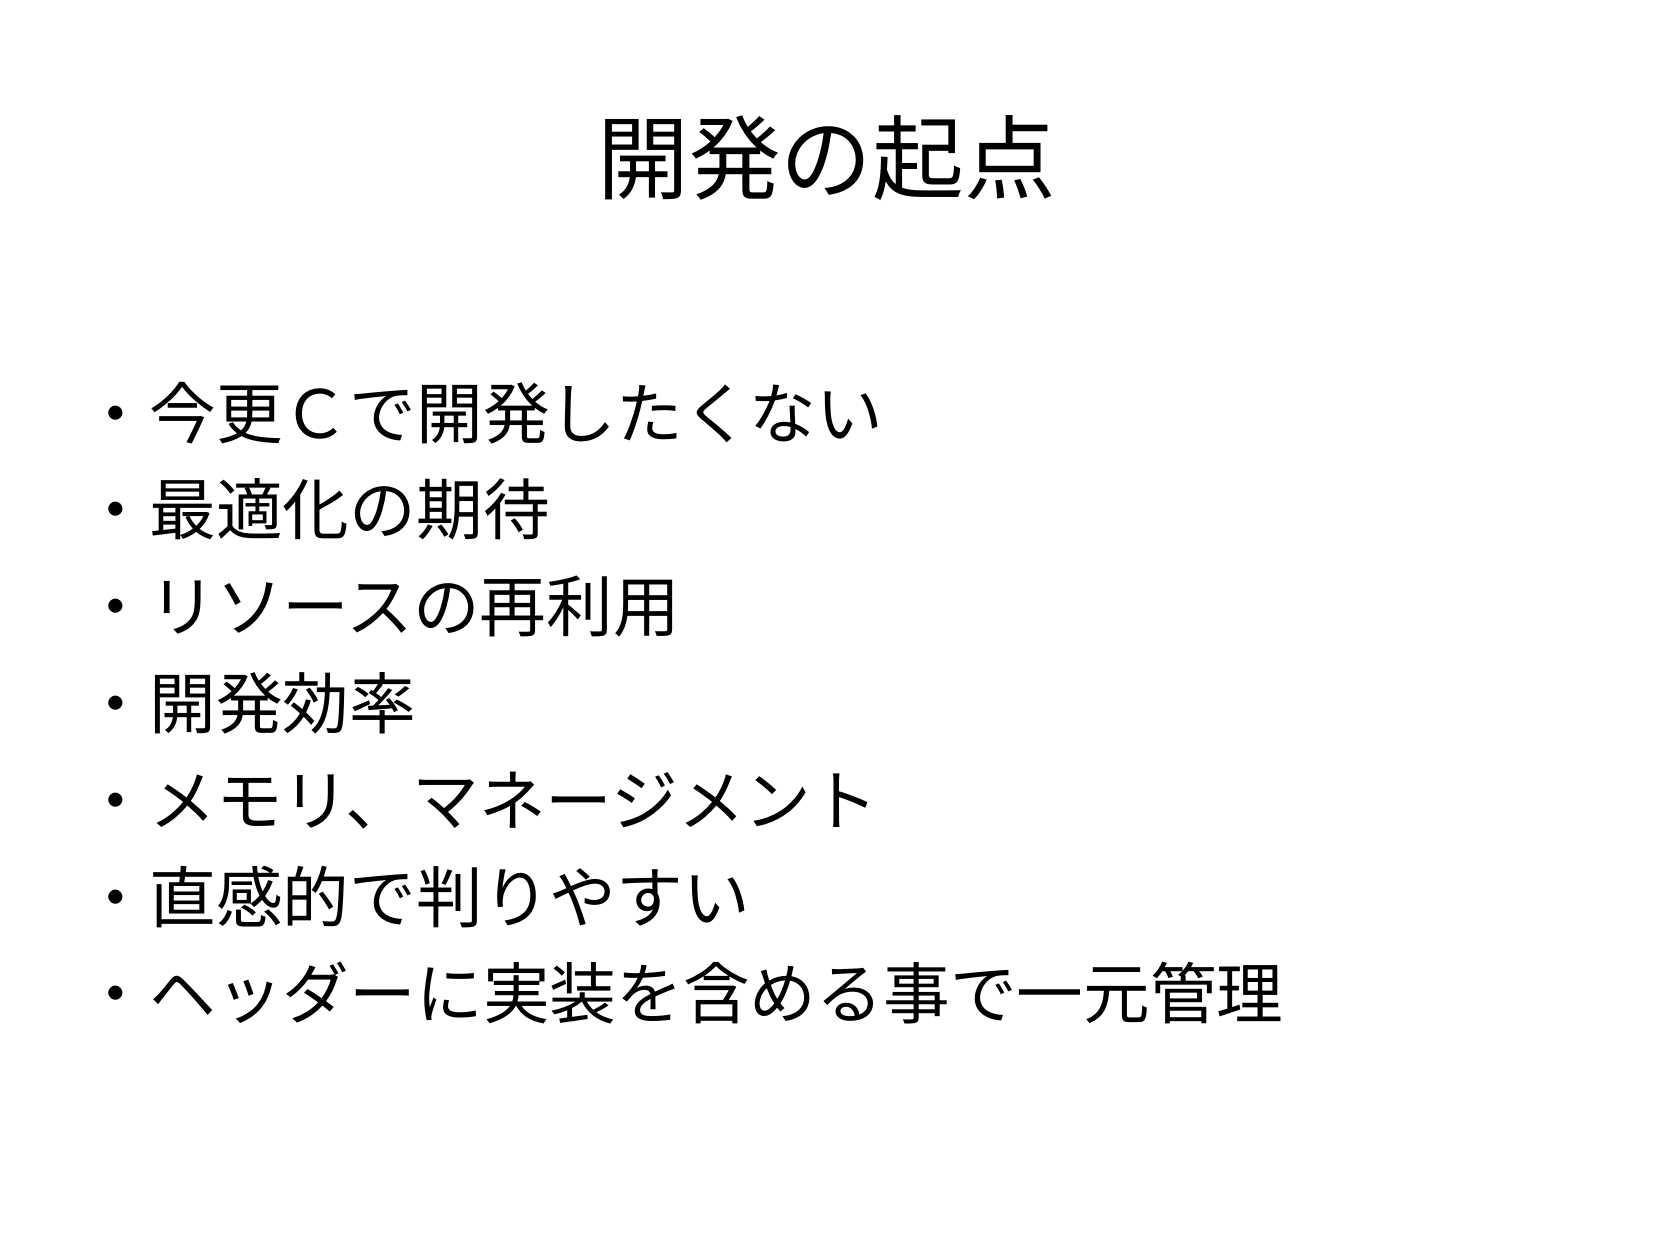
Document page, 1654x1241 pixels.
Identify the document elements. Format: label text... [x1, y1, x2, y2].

title 開発の起点 [82, 49, 1571, 257]
subtitle ・今更Ｃで開発したくない ・最適化の期待 ・リソースの再利用 ・開発効率 ・メモリ、マネージメント ・直感的で判りやすい ・ヘッダーに実装を含める事で一元管理 [82, 290, 1571, 1109]
